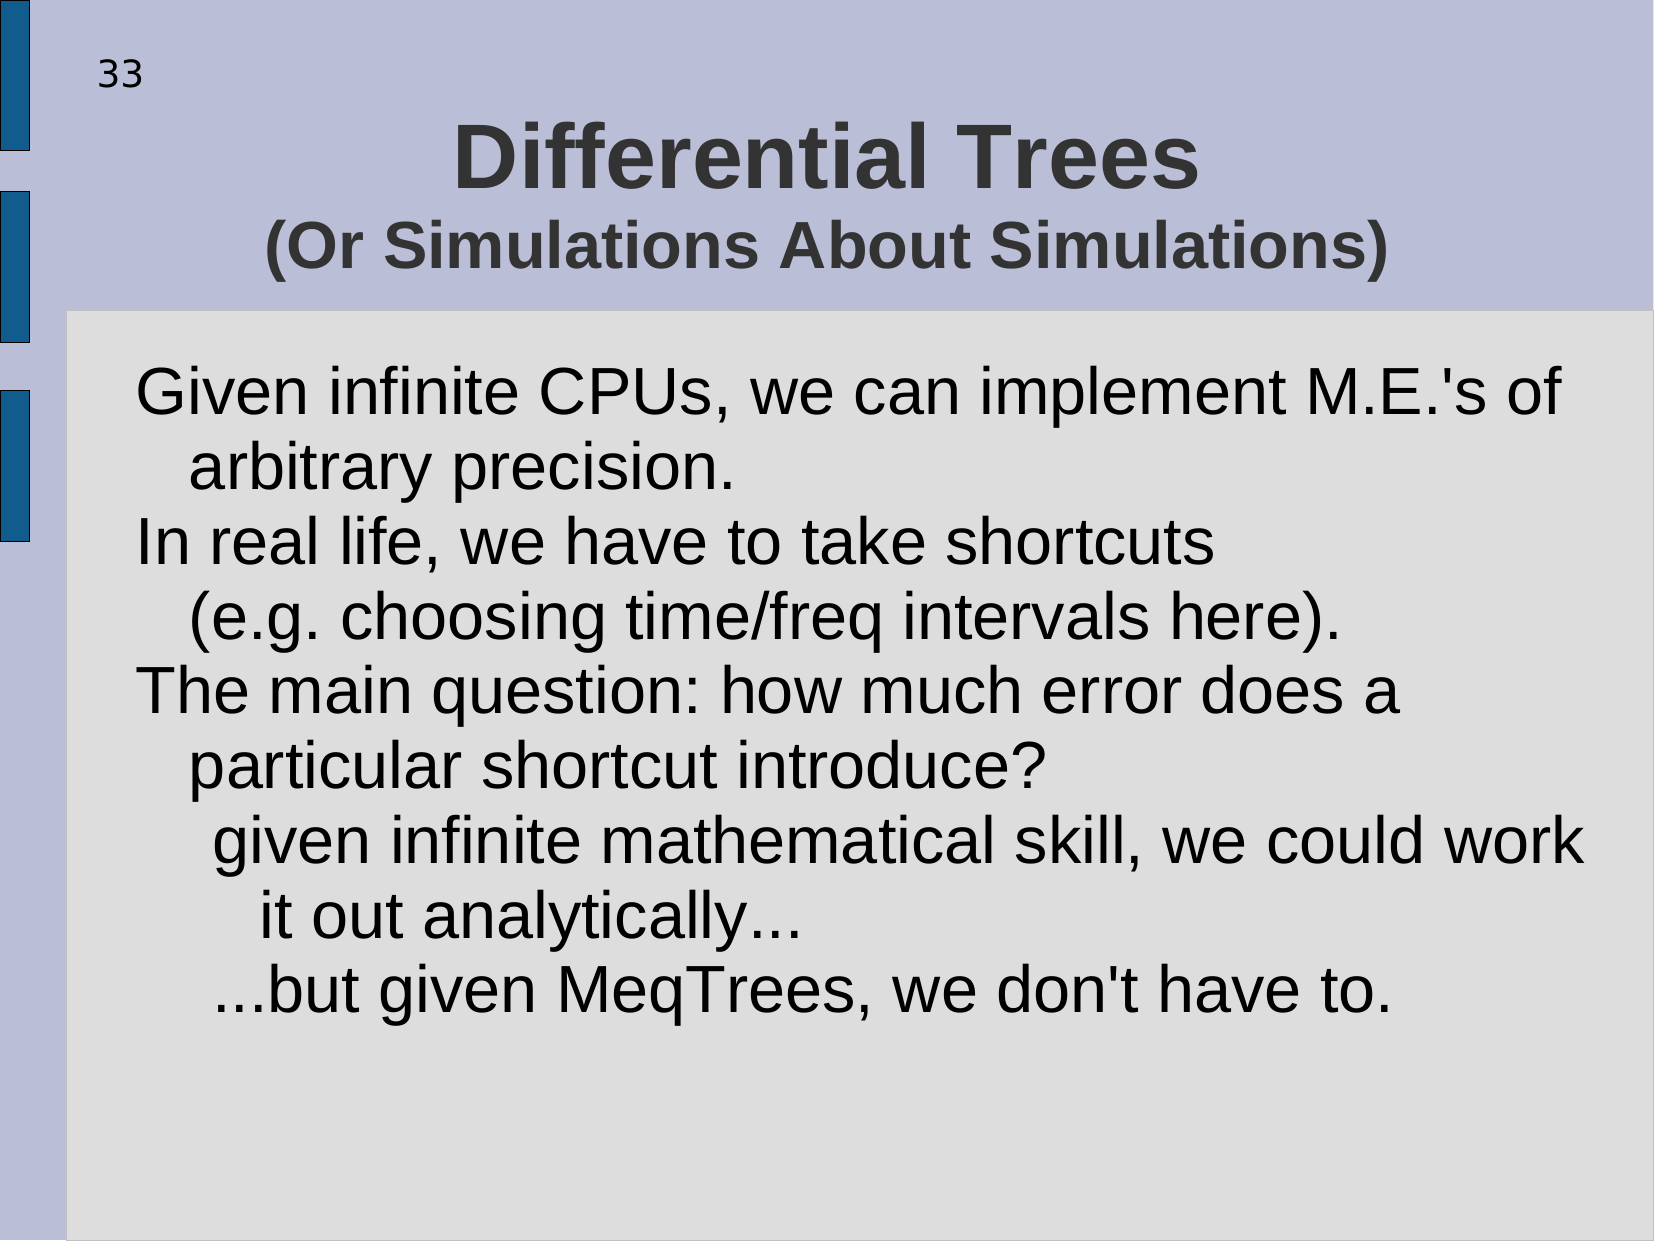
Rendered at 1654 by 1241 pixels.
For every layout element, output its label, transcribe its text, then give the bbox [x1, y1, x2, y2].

title Differential Trees (Or Simulations About Simulations) [121, 91, 1534, 299]
text_box <number> [84, 45, 319, 119]
list Given infinite CPUs, we can implement M.E.'s of arbitrary precision. In real life, we have to take shortcuts (e.g. choosing time/freq intervals here). The main question: how much error does a particular shortcut introduce? given infinite mathematical skill, we could work it out analytically... ...but given MeqTrees, we don't have to. [118, 354, 1595, 1133]
